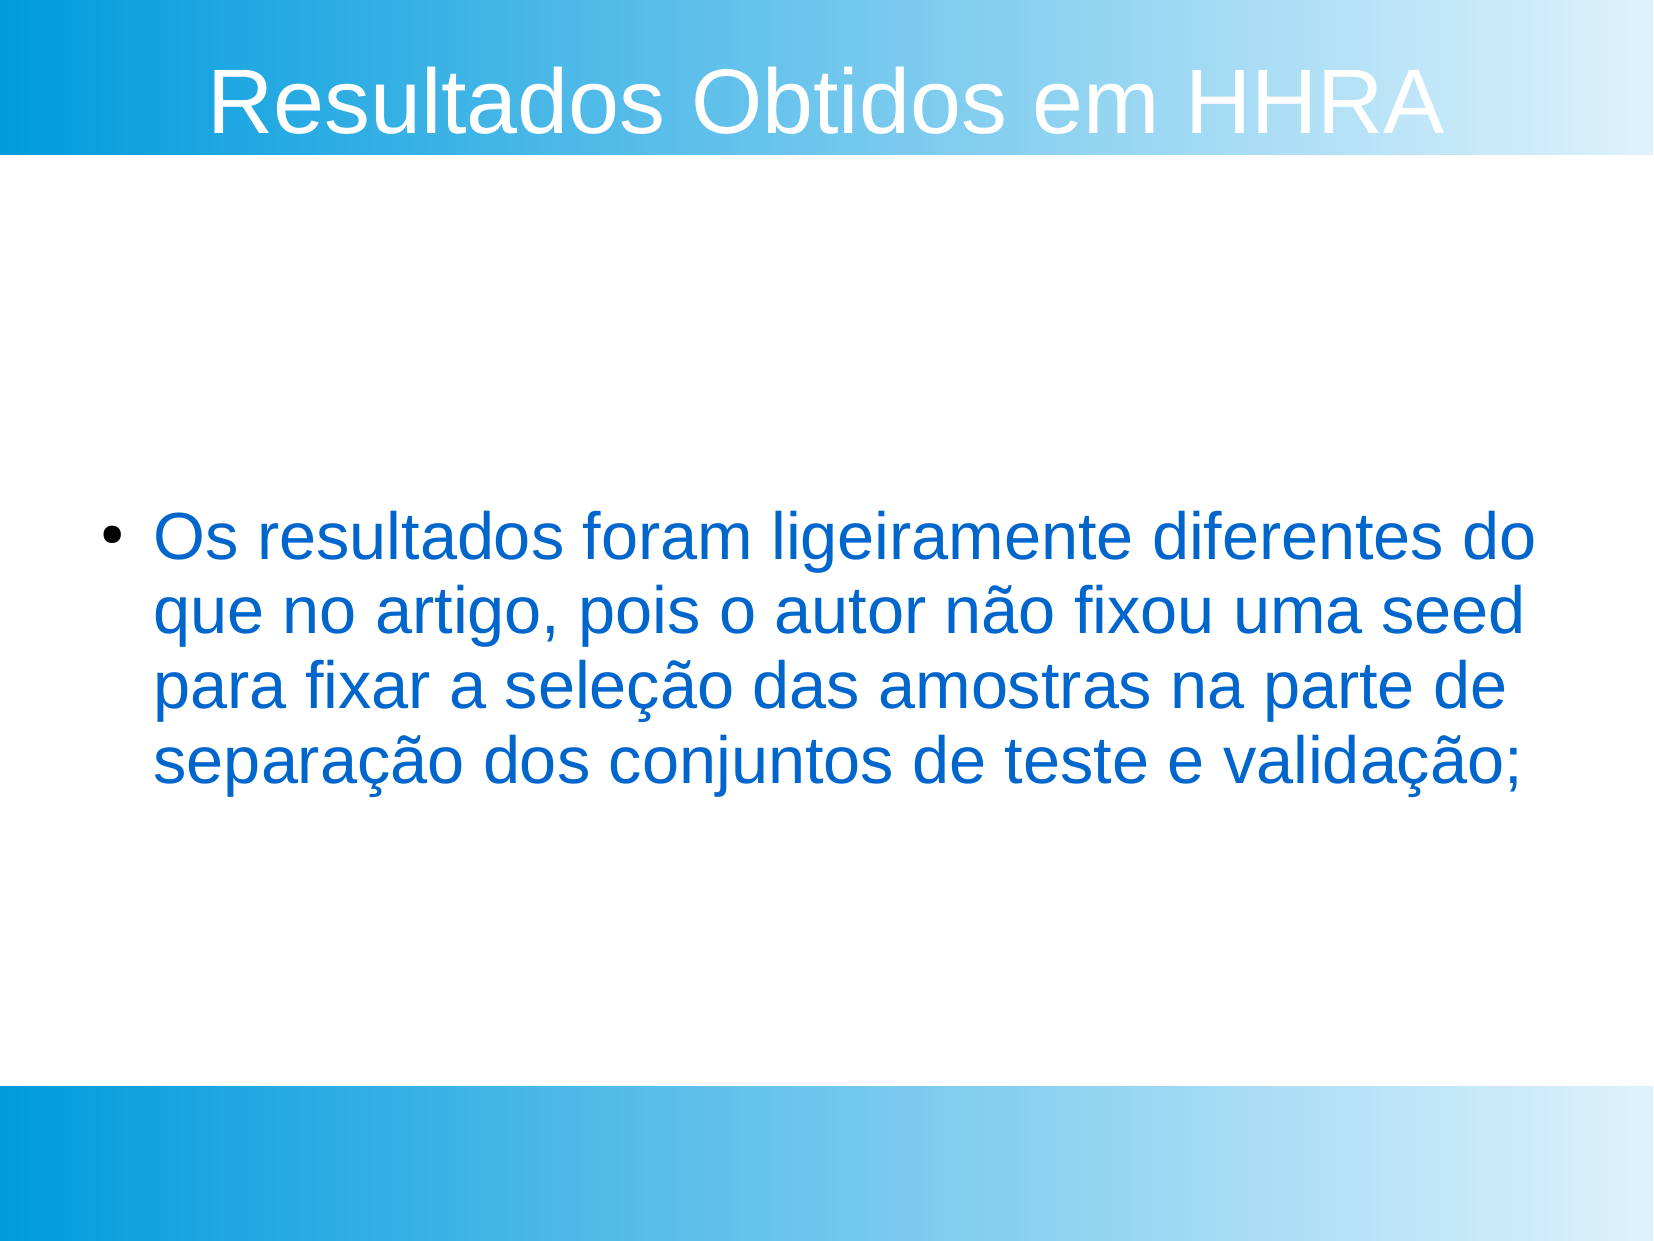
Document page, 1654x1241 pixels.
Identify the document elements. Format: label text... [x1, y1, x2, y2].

list Os resultados foram ligeiramente diferentes do que no artigo, pois o autor não fixou uma seed para fixar a seleção das amostras na parte de separação dos conjuntos de teste e validação; [82, 290, 1571, 1010]
title Resultados Obtidos em HHRA [82, 49, 1571, 155]
